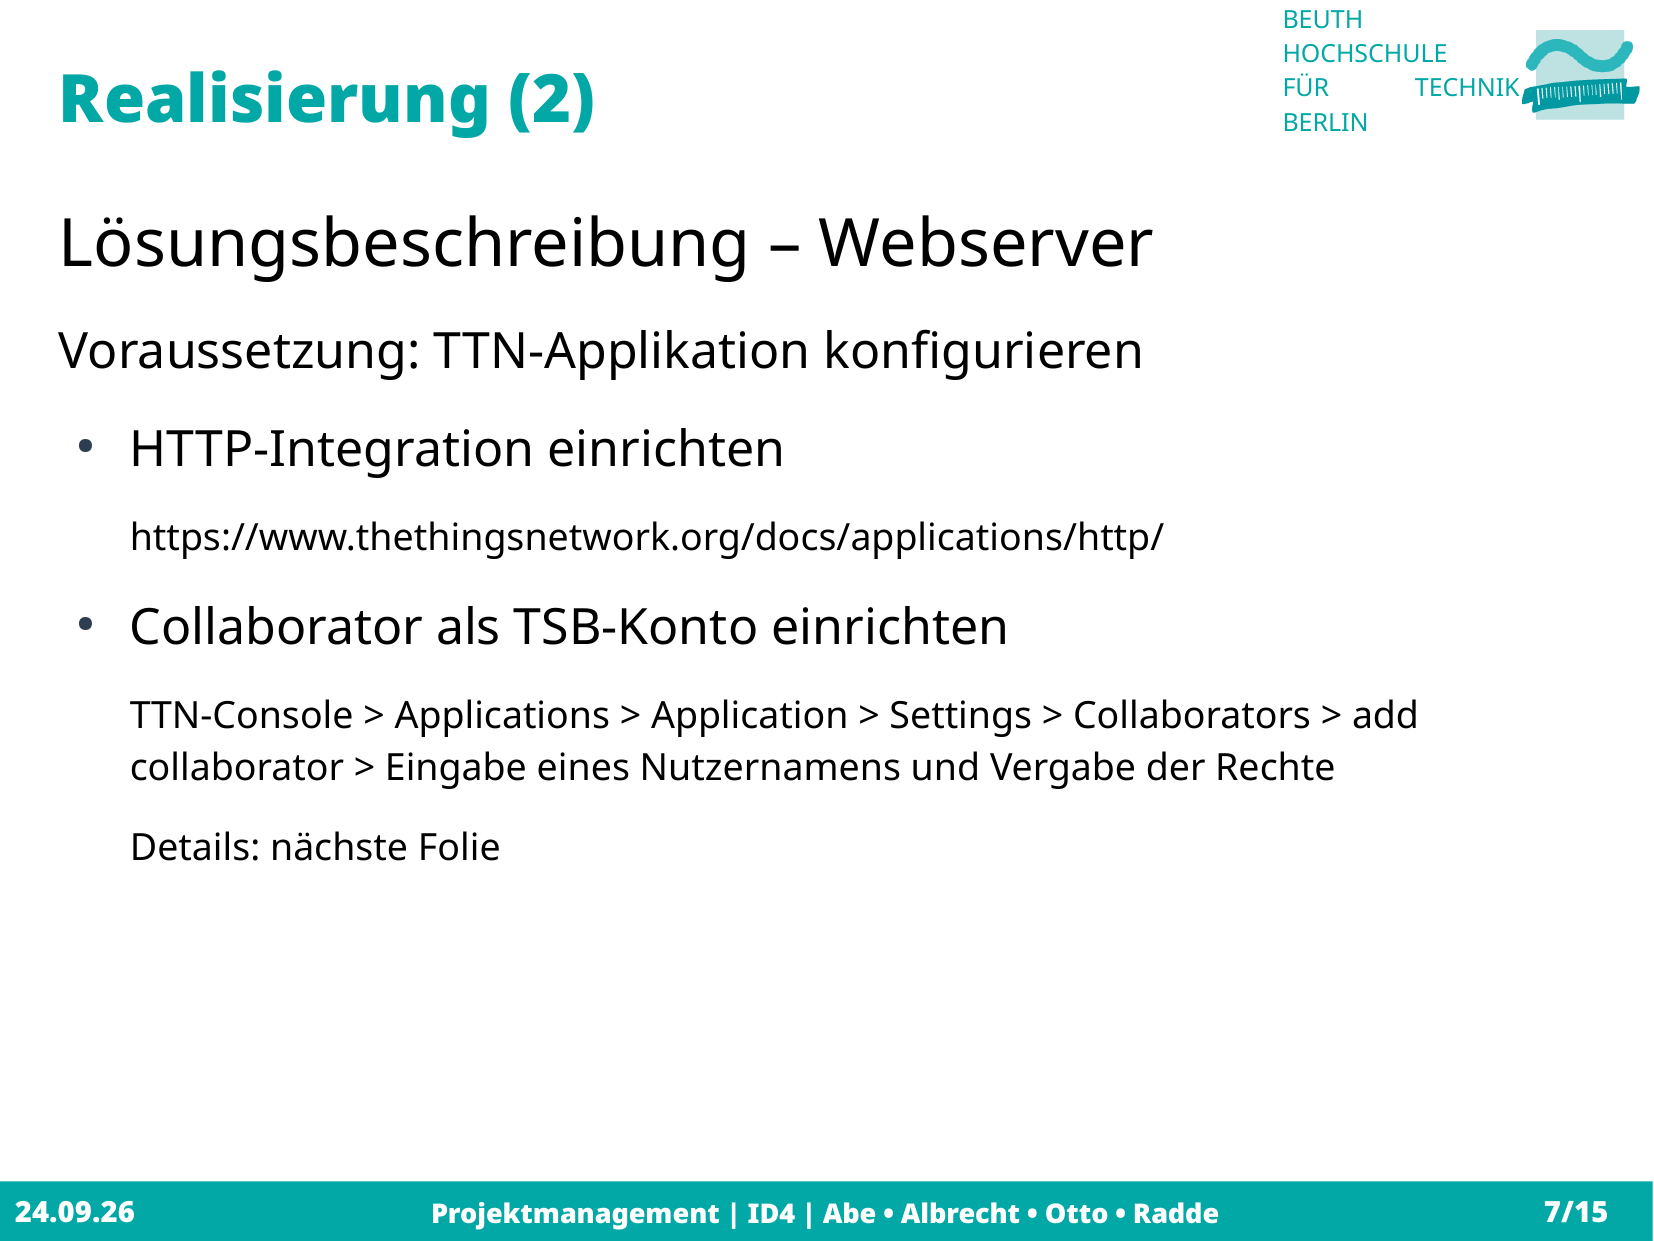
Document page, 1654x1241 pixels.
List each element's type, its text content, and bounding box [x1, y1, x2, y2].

picture [1522, 30, 1640, 120]
list Lösungsbeschreibung – Webserver Voraussetzung: TTN-Applikation konfigurieren HTTP-Integration einrichten https://www.thethingsnetwork.org/docs/applications/http/ Collaborator als TSB-Konto einrichten TTN-Console > Applications > Application > Settings > Collaborators > add collaborator > Eingabe eines Nutzernamens und Vergabe der Rechte Details: nächste Folie [58, 195, 1594, 1126]
title Realisierung (2) [58, 35, 1240, 142]
